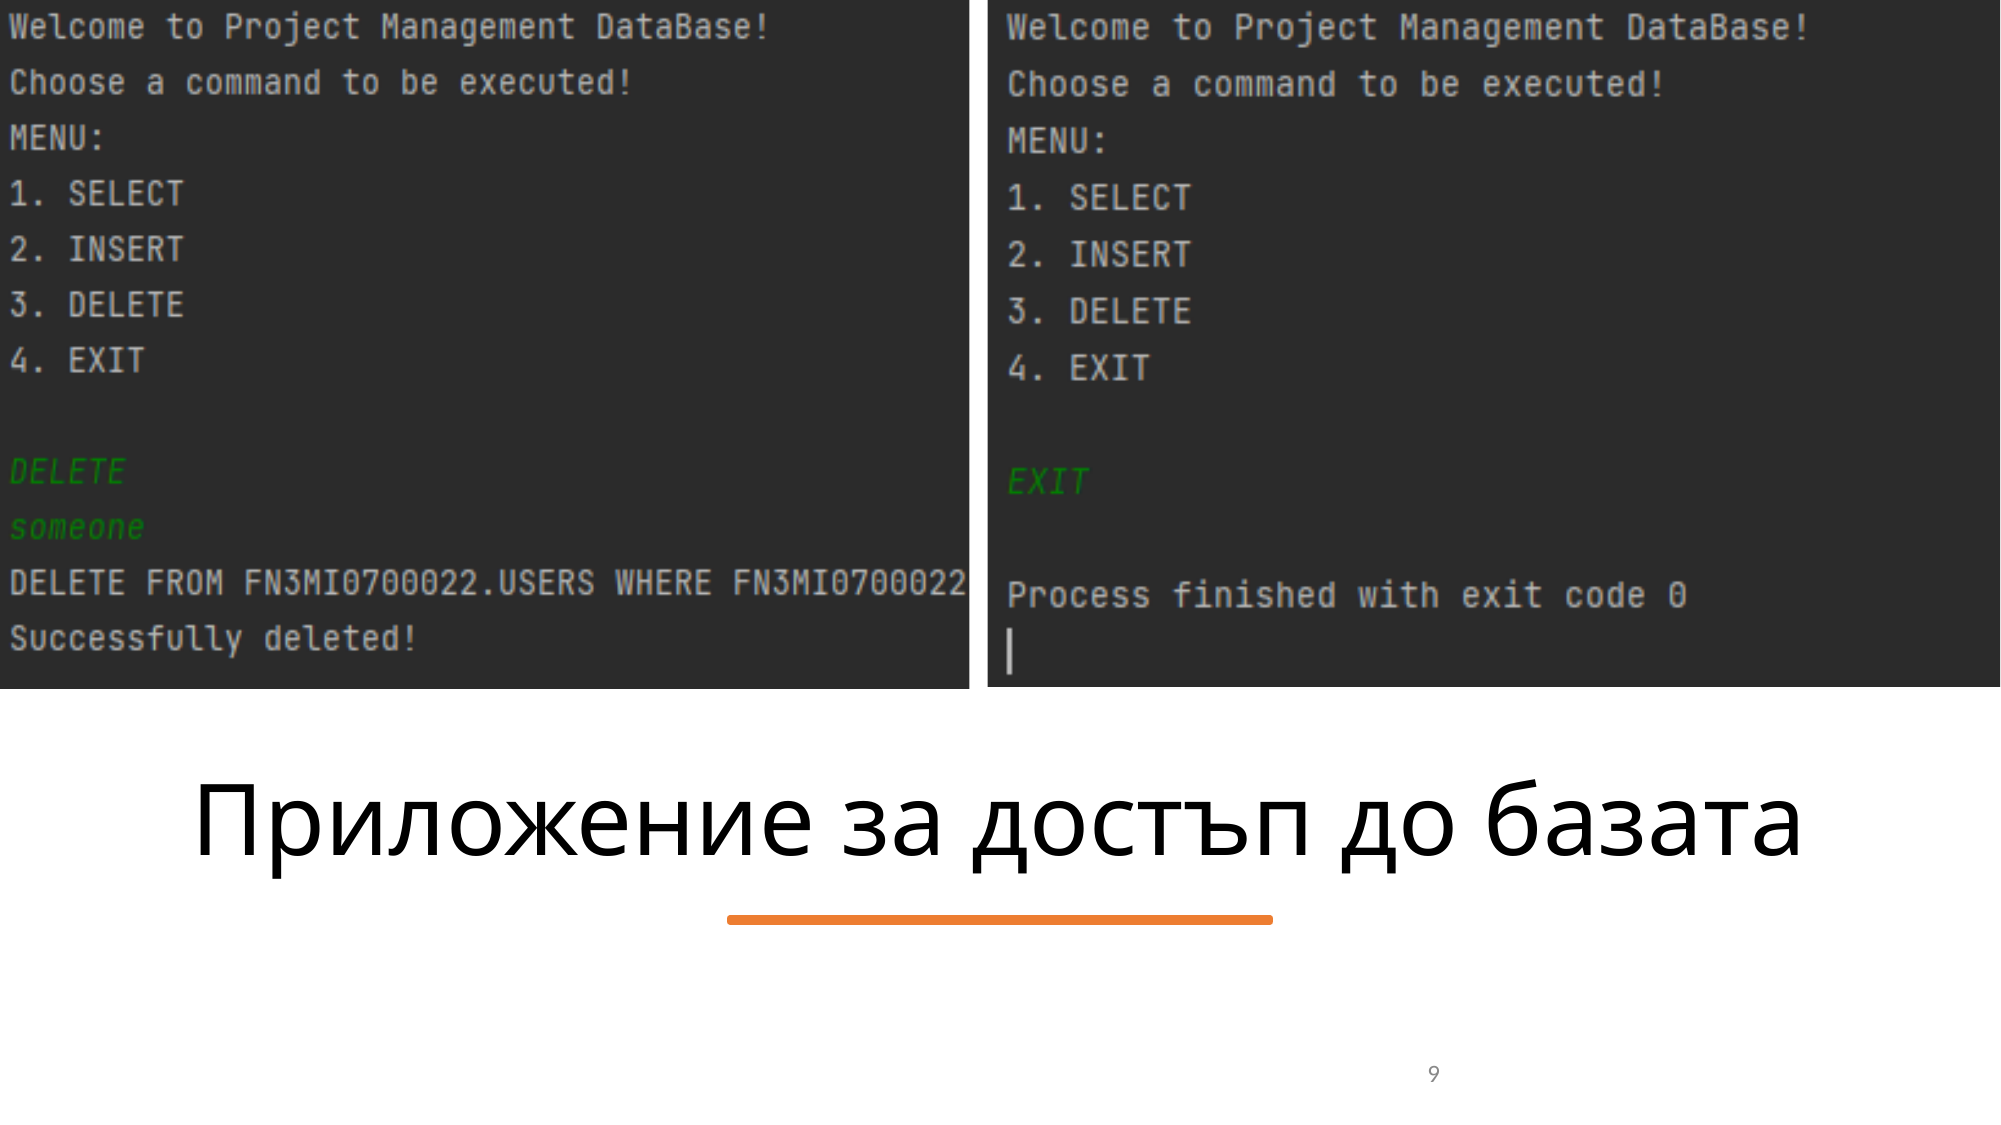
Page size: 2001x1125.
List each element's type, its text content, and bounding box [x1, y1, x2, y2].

picture [987, 0, 2000, 687]
picture [0, 0, 970, 689]
text_box [0, 0, 2000, 1125]
title Приложение за достъп до базата [105, 725, 1895, 923]
